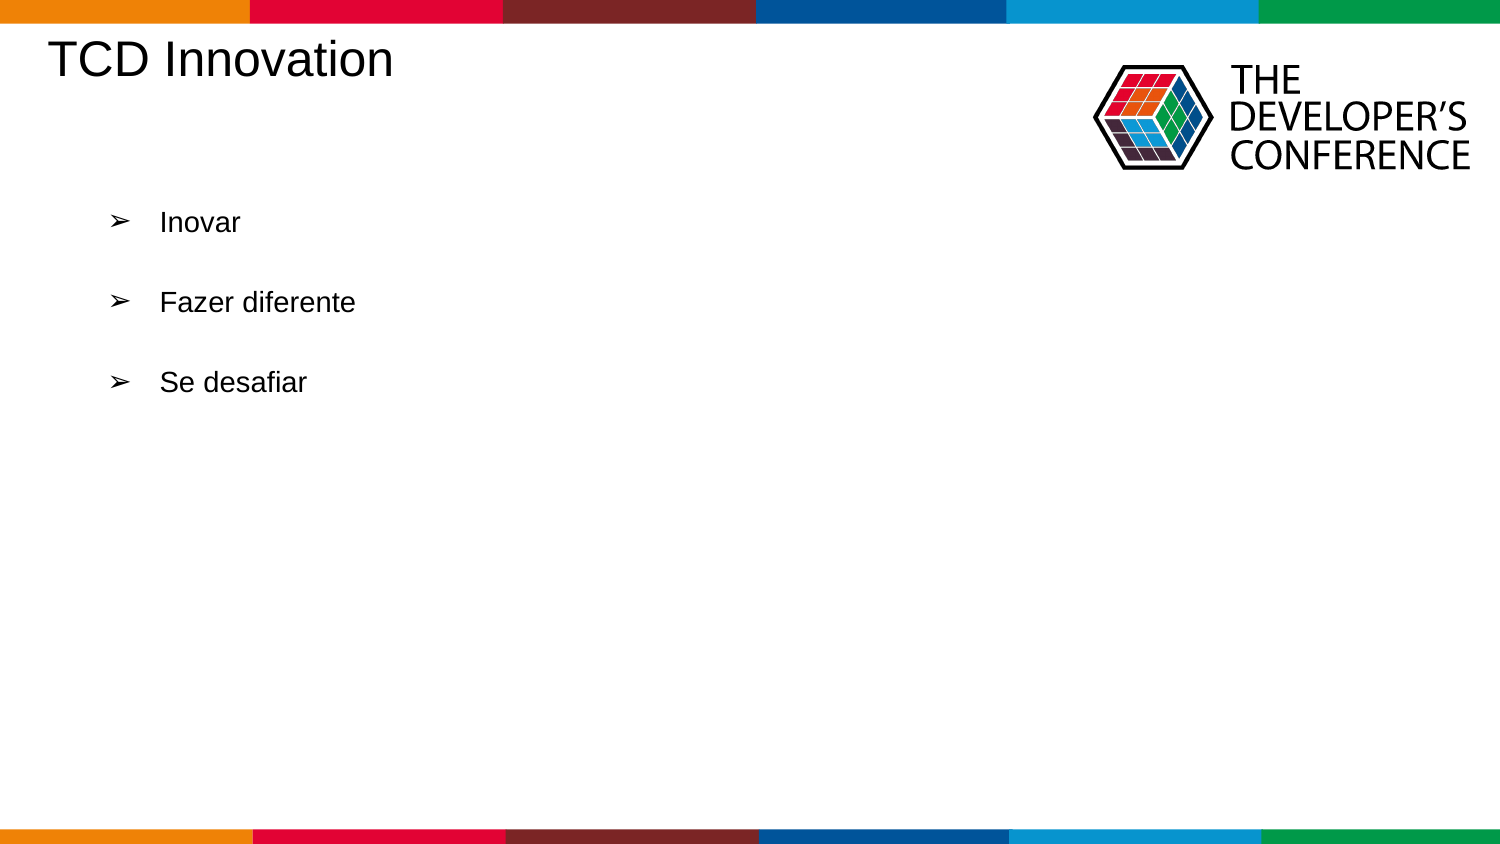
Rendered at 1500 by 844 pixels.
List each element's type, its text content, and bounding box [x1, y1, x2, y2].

picture [1075, 47, 1486, 186]
title TCD Innovation [32, 11, 1430, 110]
text_box Inovar Fazer diferente Se desafiar [69, 182, 1393, 414]
